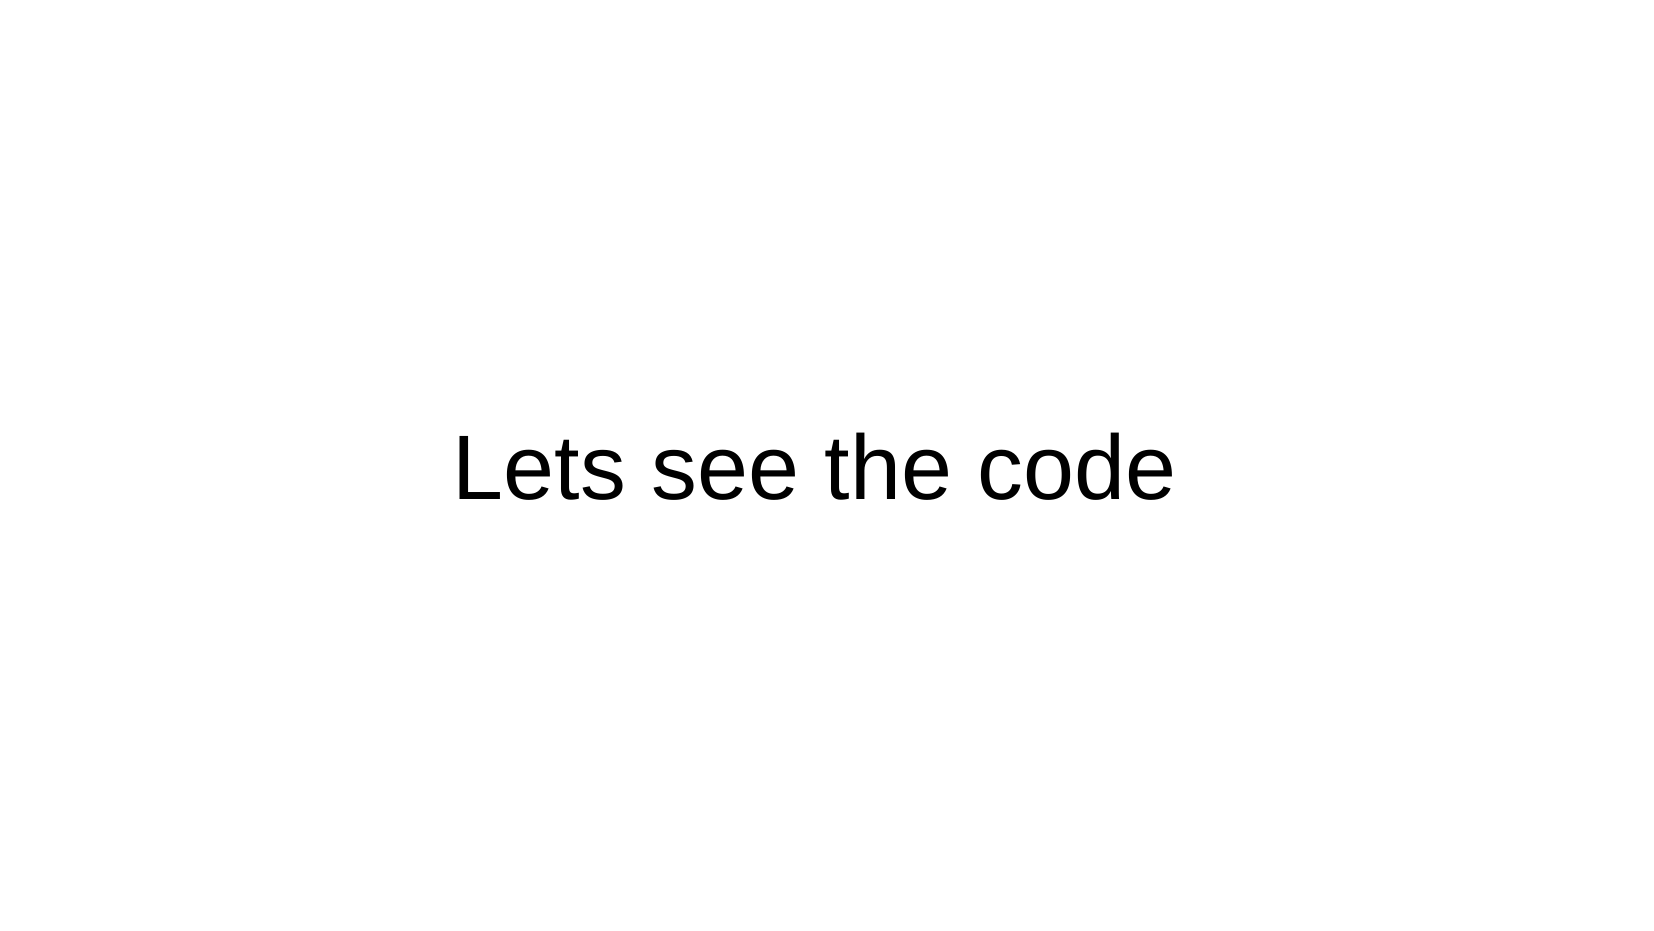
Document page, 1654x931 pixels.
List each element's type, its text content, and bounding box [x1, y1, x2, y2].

title Lets see the code [70, 389, 1560, 546]
